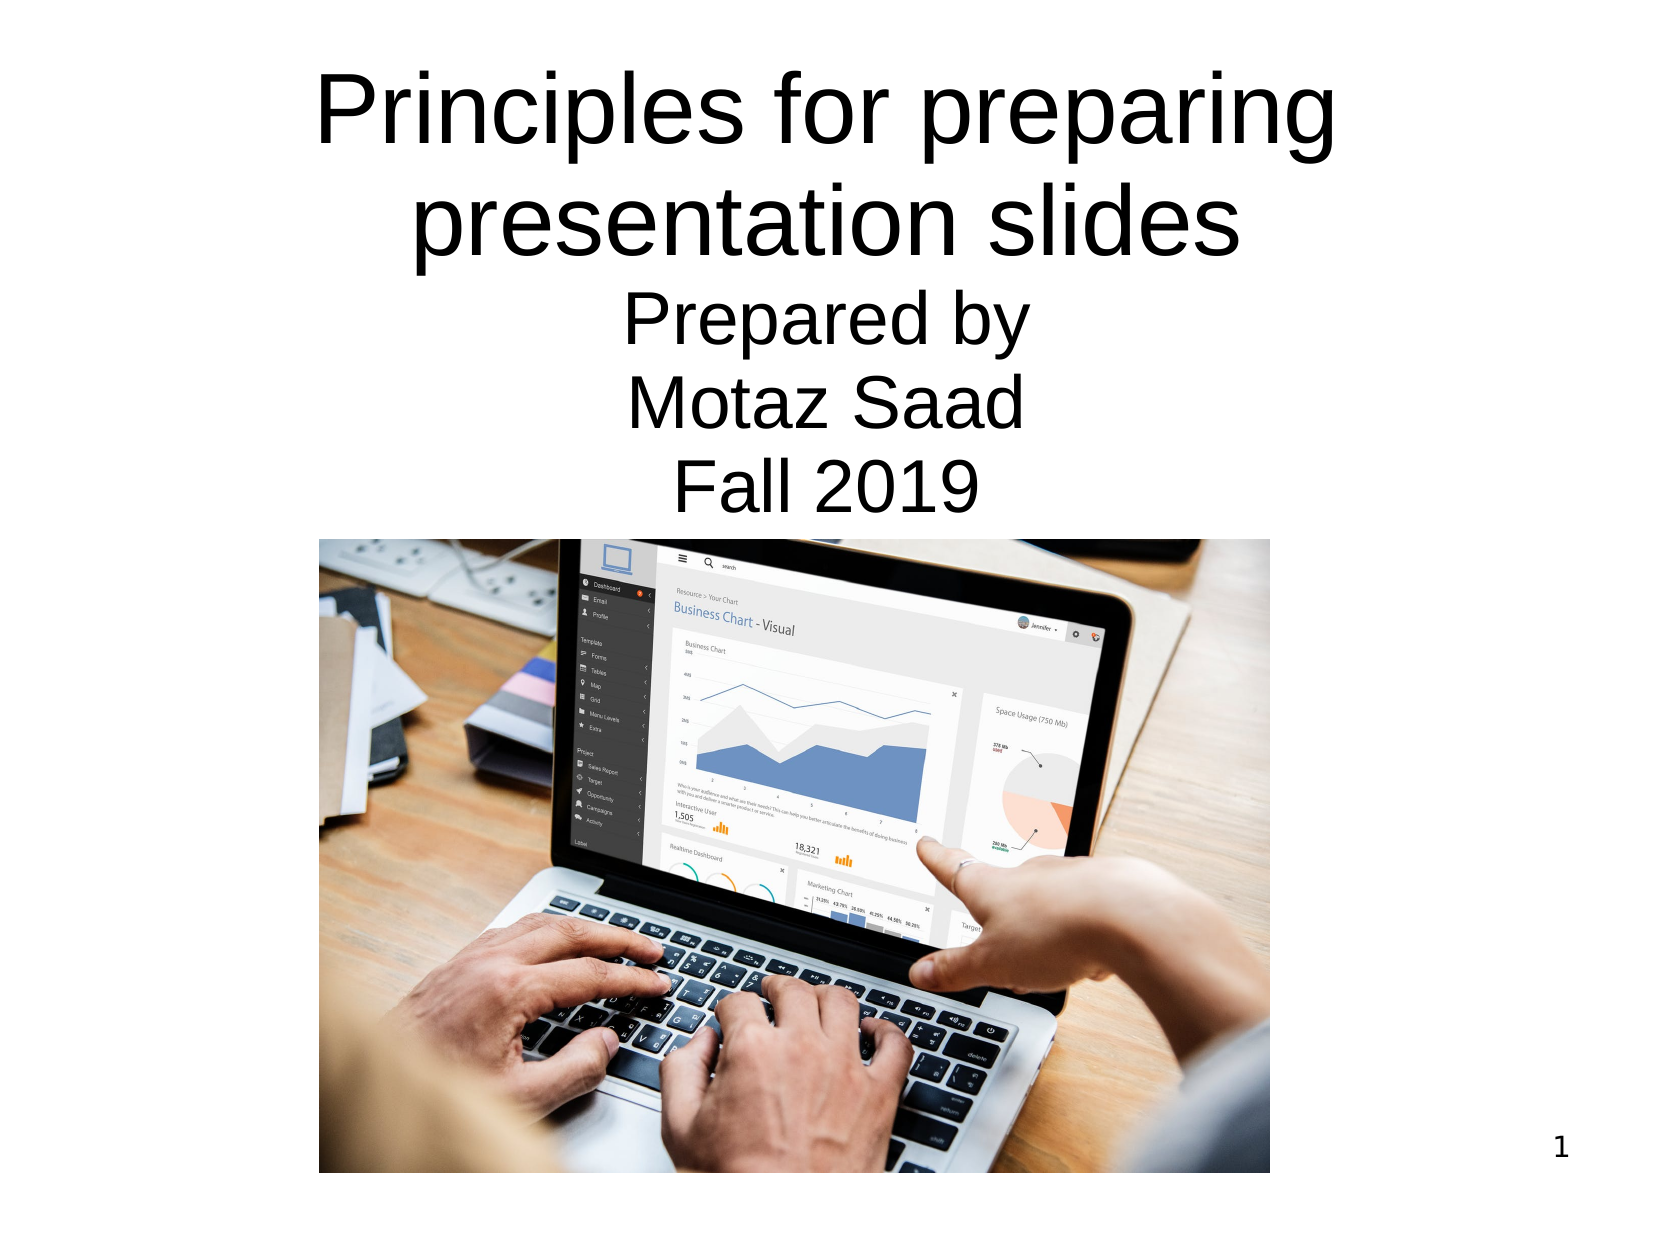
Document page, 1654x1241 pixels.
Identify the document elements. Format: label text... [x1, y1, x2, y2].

subtitle Principles for preparing presentation slides Prepared by Motaz Saad Fall 2019 [312, 8, 1341, 573]
picture [319, 539, 1270, 1174]
